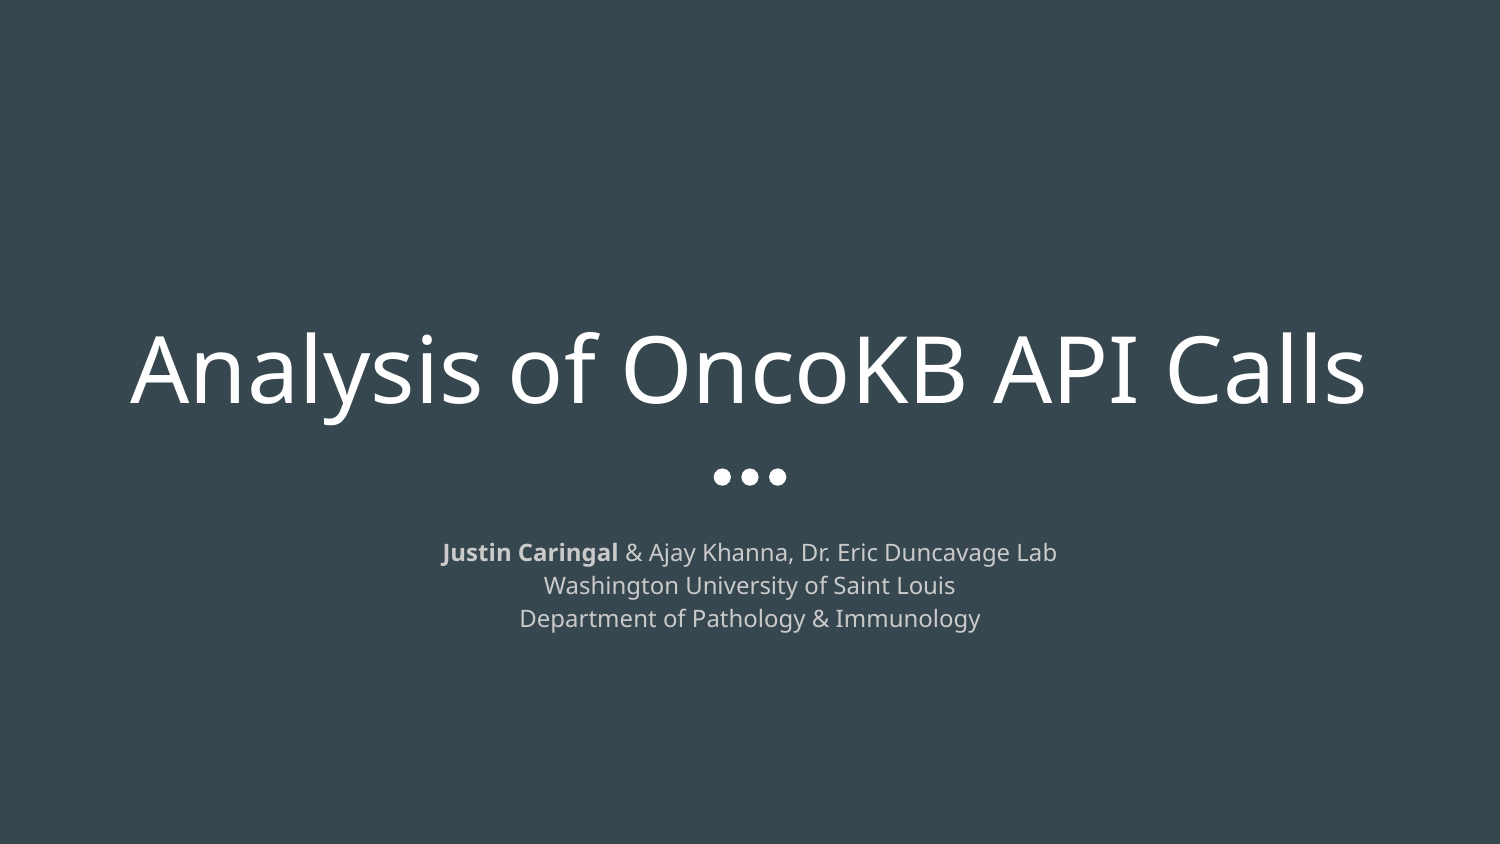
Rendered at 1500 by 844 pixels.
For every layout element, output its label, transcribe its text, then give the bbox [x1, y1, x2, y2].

title Analysis of OncoKB API Calls [110, 162, 1390, 447]
subtitle Justin Caringal & Ajay Khanna, Dr. Eric Duncavage Lab Washington University of Saint Louis Department of Pathology & Immunology [110, 520, 1390, 651]
